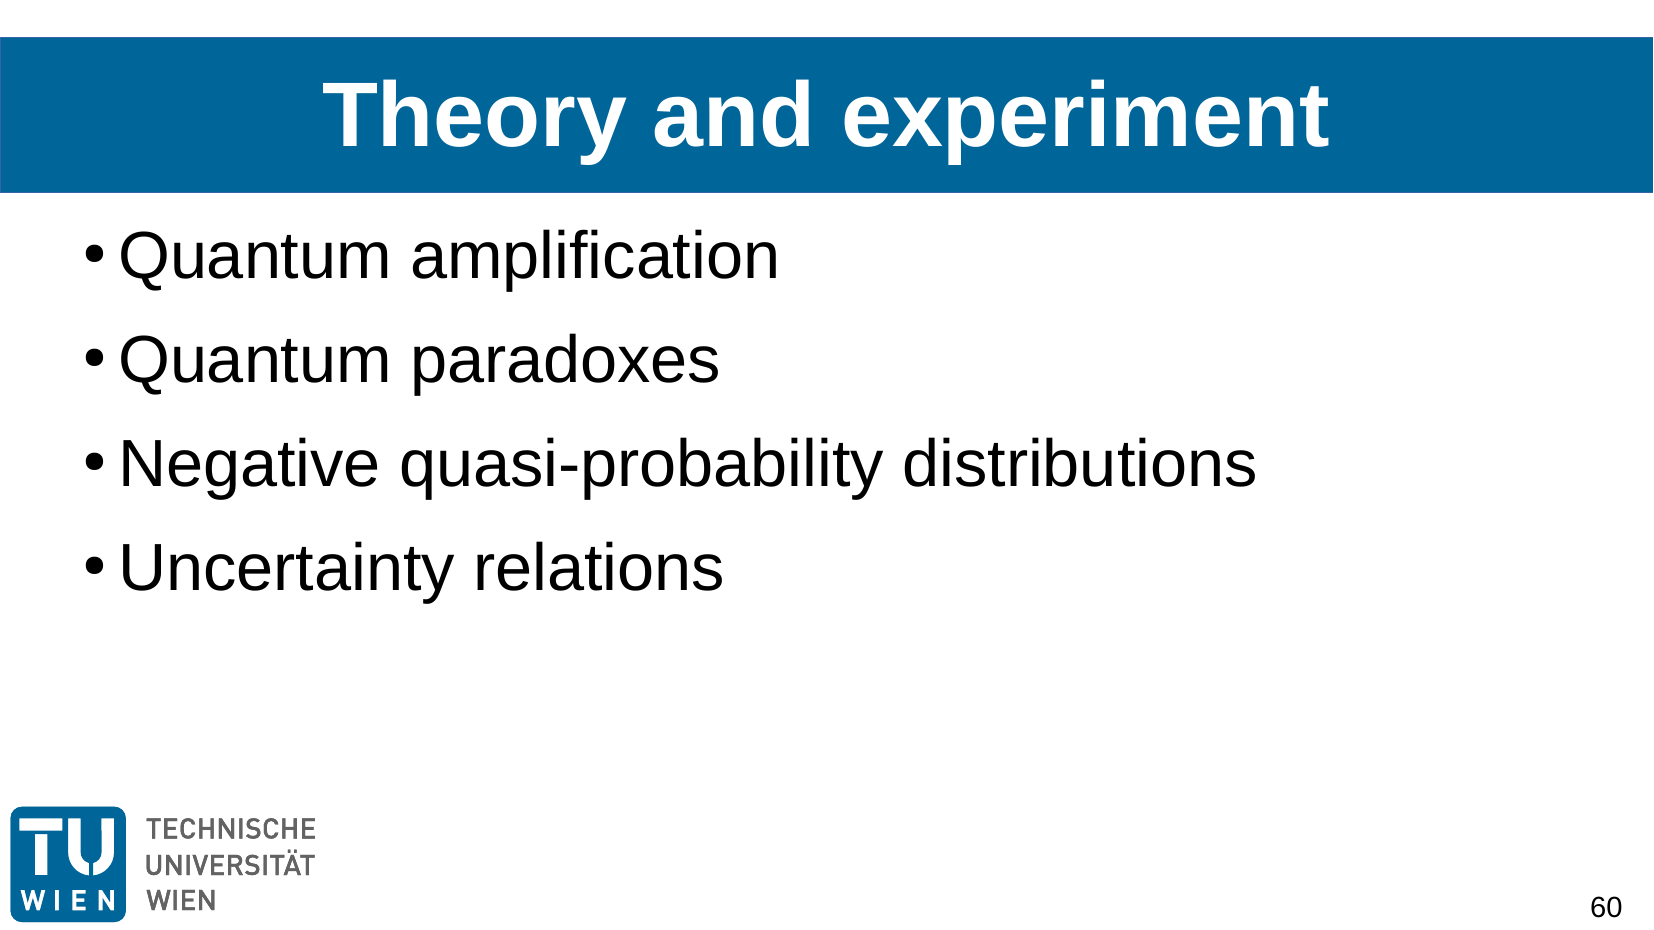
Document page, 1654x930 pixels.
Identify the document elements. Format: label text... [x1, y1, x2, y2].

list Quantum amplification Quantum paradoxes Negative quasi-probability distributions Uncertainty relations [82, 217, 1571, 757]
title Theory and experiment [0, 37, 1653, 193]
